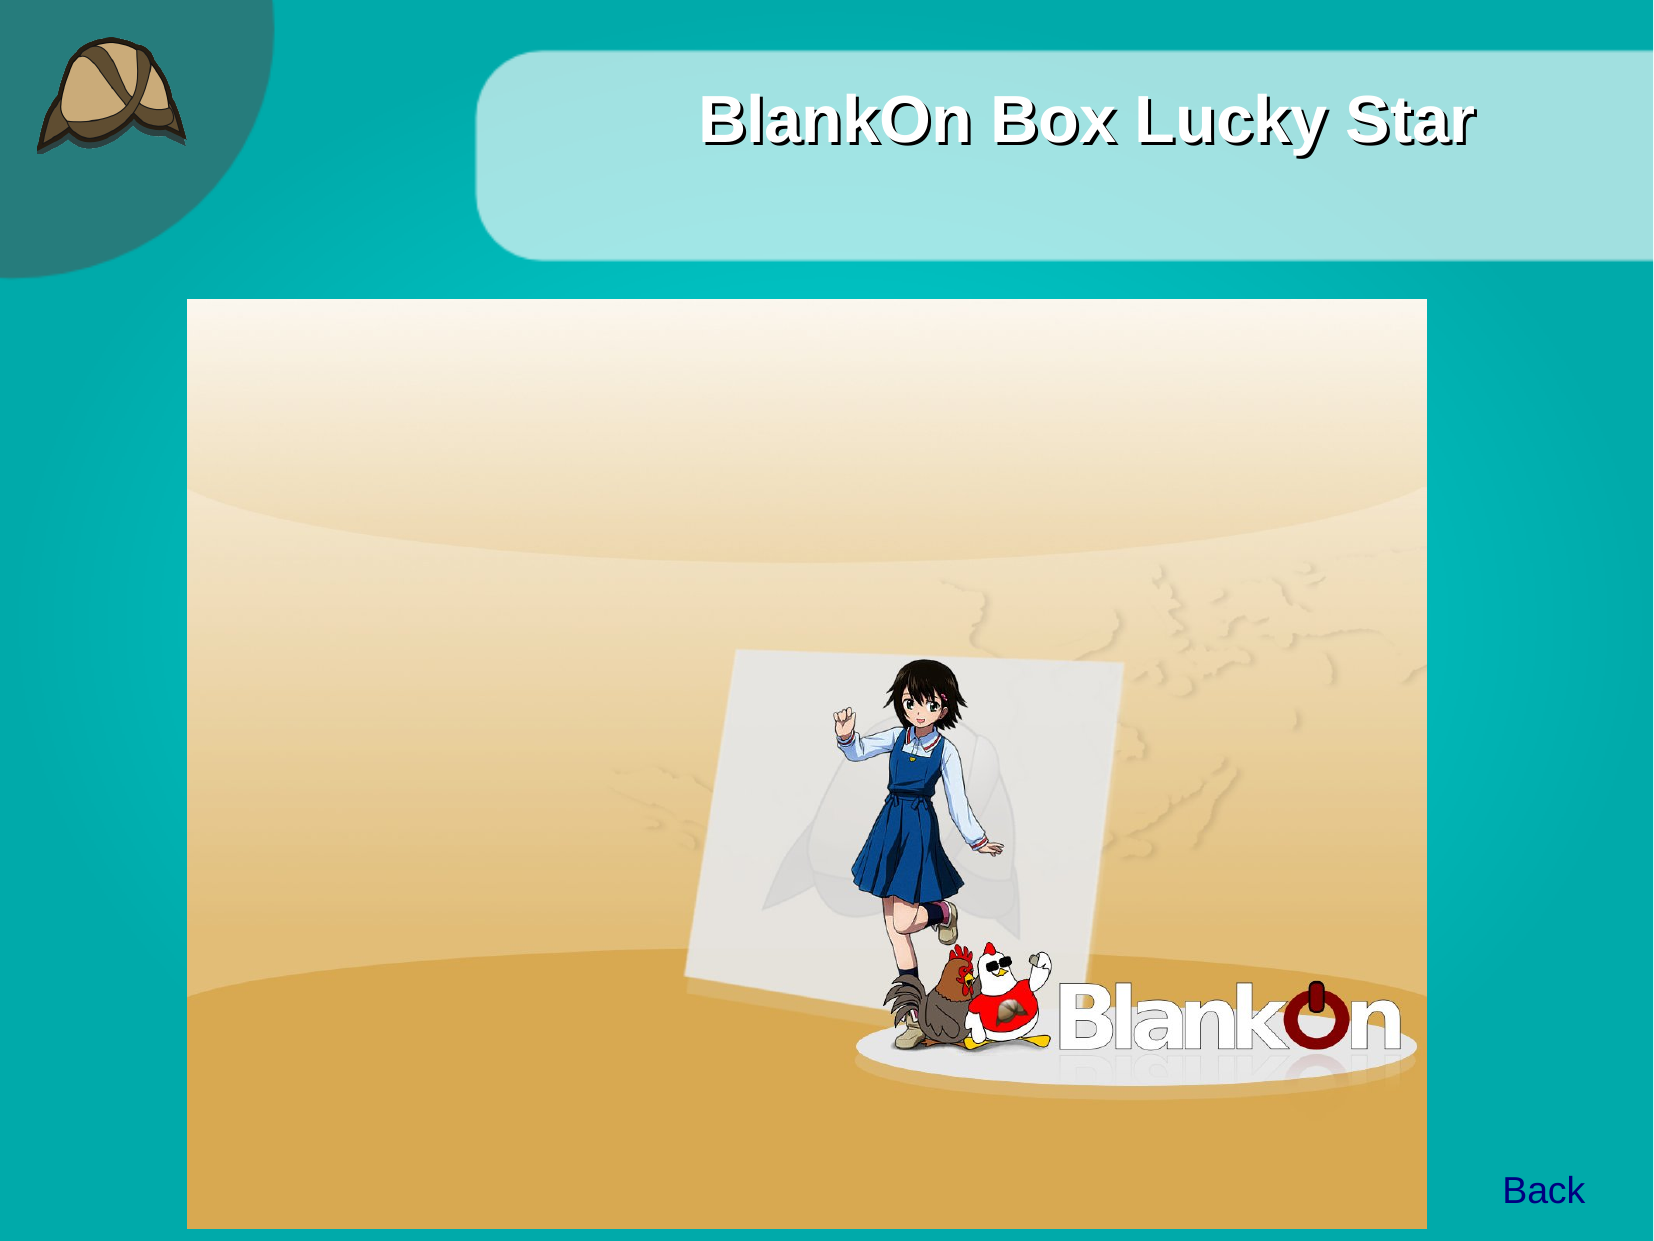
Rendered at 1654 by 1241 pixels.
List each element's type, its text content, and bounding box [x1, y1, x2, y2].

text_box BlankOn Box Lucky Star [524, 75, 1650, 226]
picture [0, 0, 1654, 1241]
text_box Back [1487, 1162, 1653, 1238]
